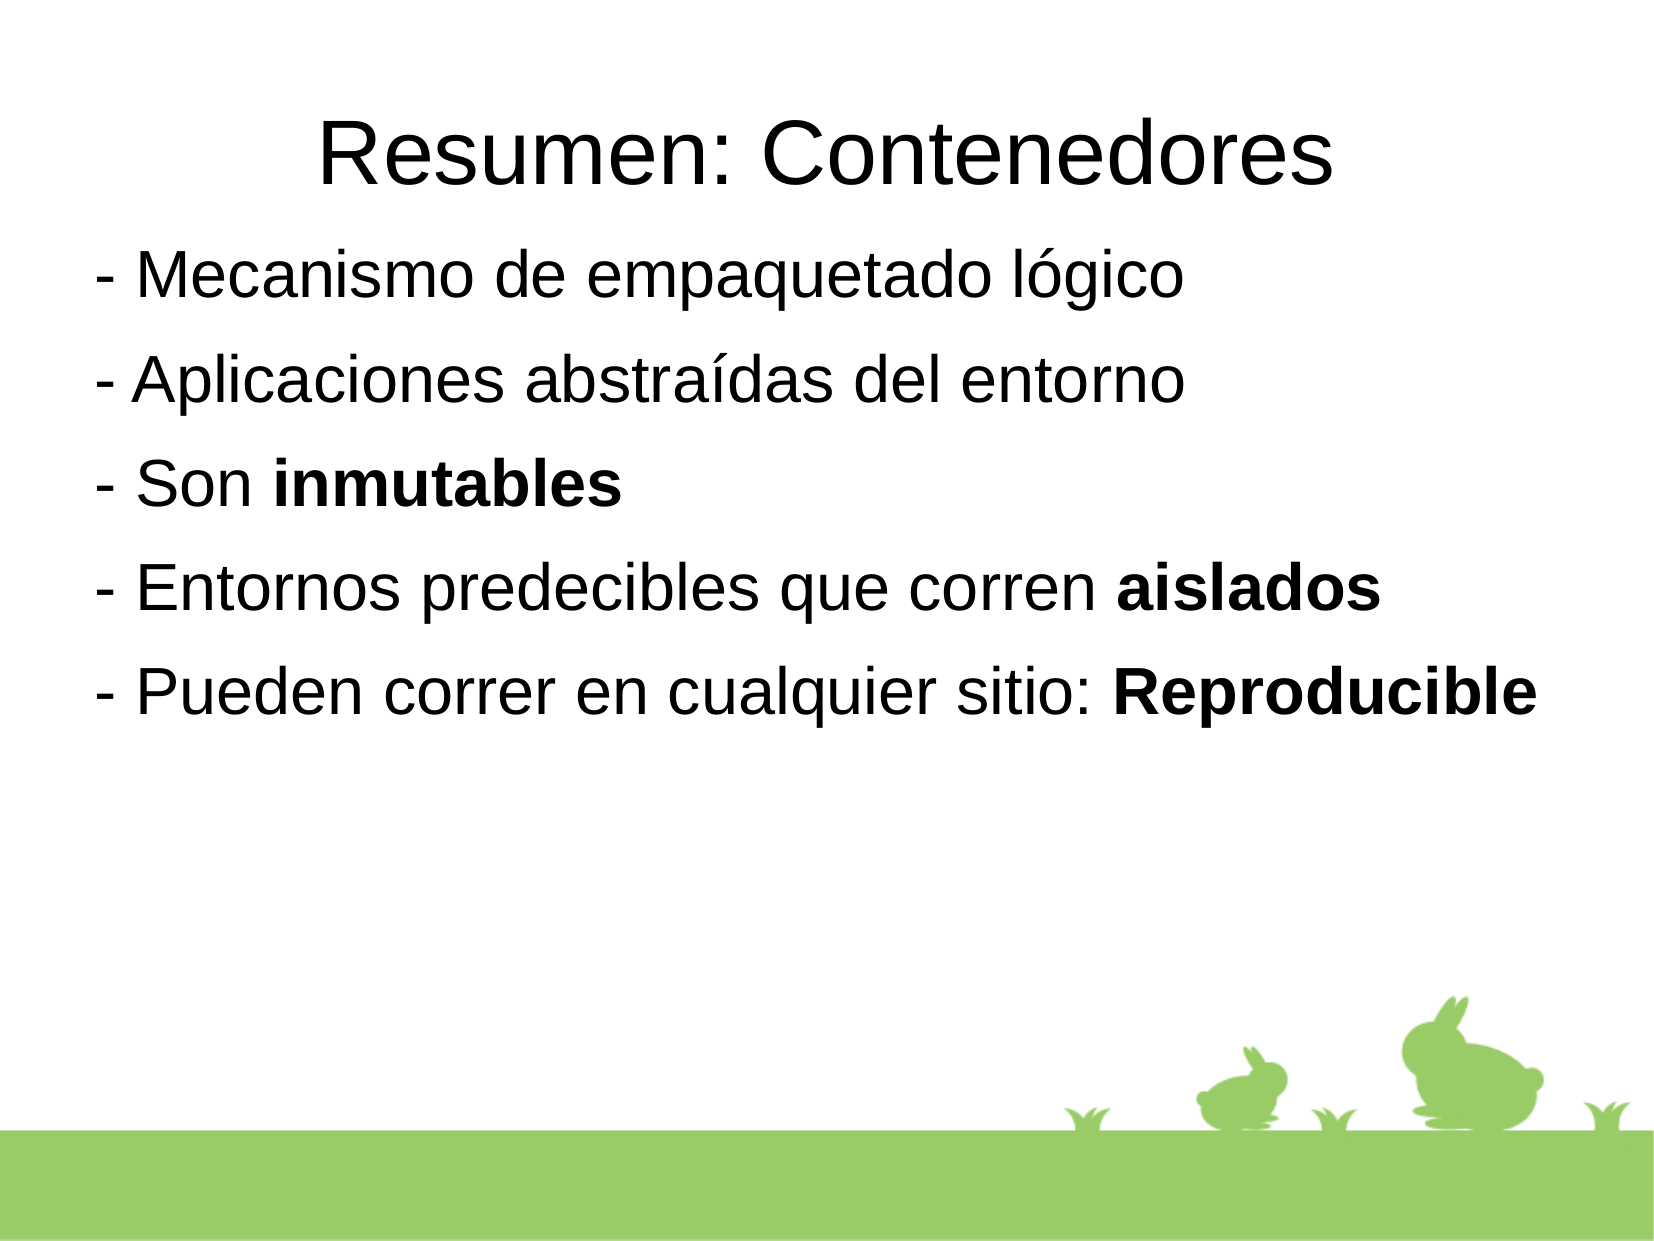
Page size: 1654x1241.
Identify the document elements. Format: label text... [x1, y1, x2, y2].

title Resumen: Contenedores [82, 49, 1571, 237]
picture [0, 0, 1654, 1241]
list - Mecanismo de empaquetado lógico - Aplicaciones abstraídas del entorno - Son inmutables - Entornos predecibles que corren aislados - Pueden correr en cualquier sitio: Reproducible [23, 237, 1619, 1075]
